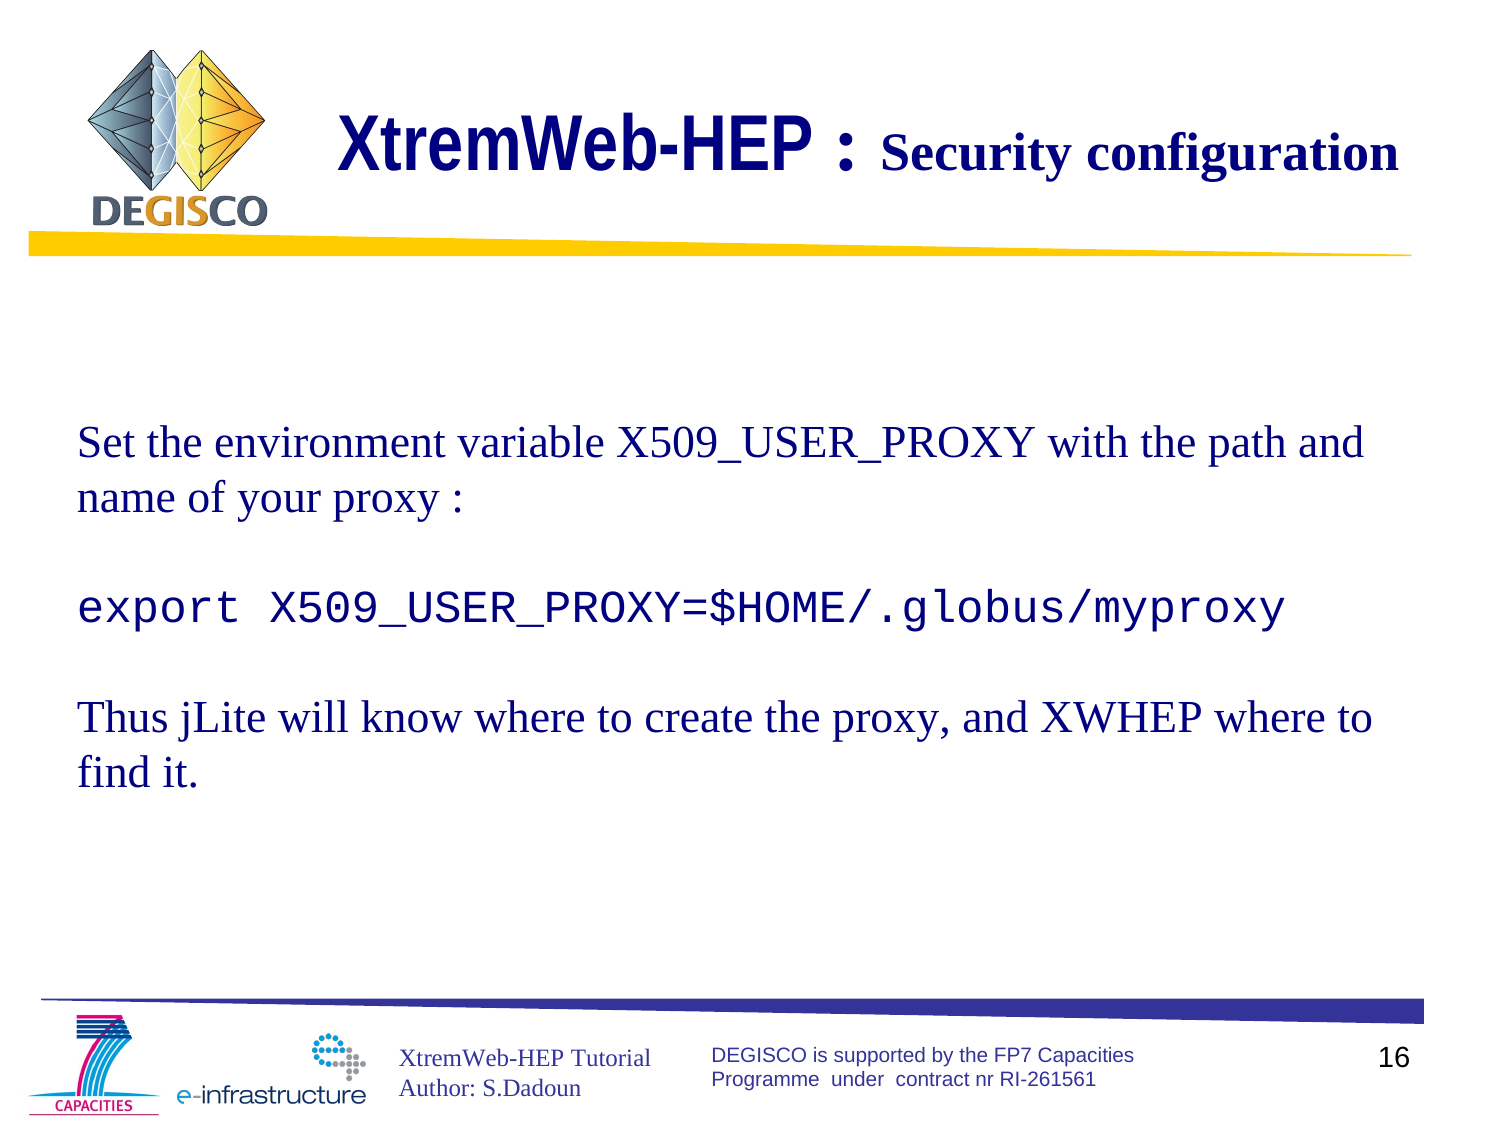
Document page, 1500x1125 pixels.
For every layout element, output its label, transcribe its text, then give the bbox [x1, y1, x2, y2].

picture [22, 1007, 165, 1124]
picture [177, 1033, 366, 1104]
picture [317, 1038, 340, 1049]
subtitle Set the environment variable X509_USER_PROXY with the path and name of your proxy : export X509_USER_PROXY=$HOME/.globus/myproxy Thus jLite will know where to create the proxy, and XWHEP where to find it. [76, 255, 1427, 998]
picture [65, 44, 287, 226]
title XtremWeb-HEP : Security configuration [259, 56, 1479, 221]
